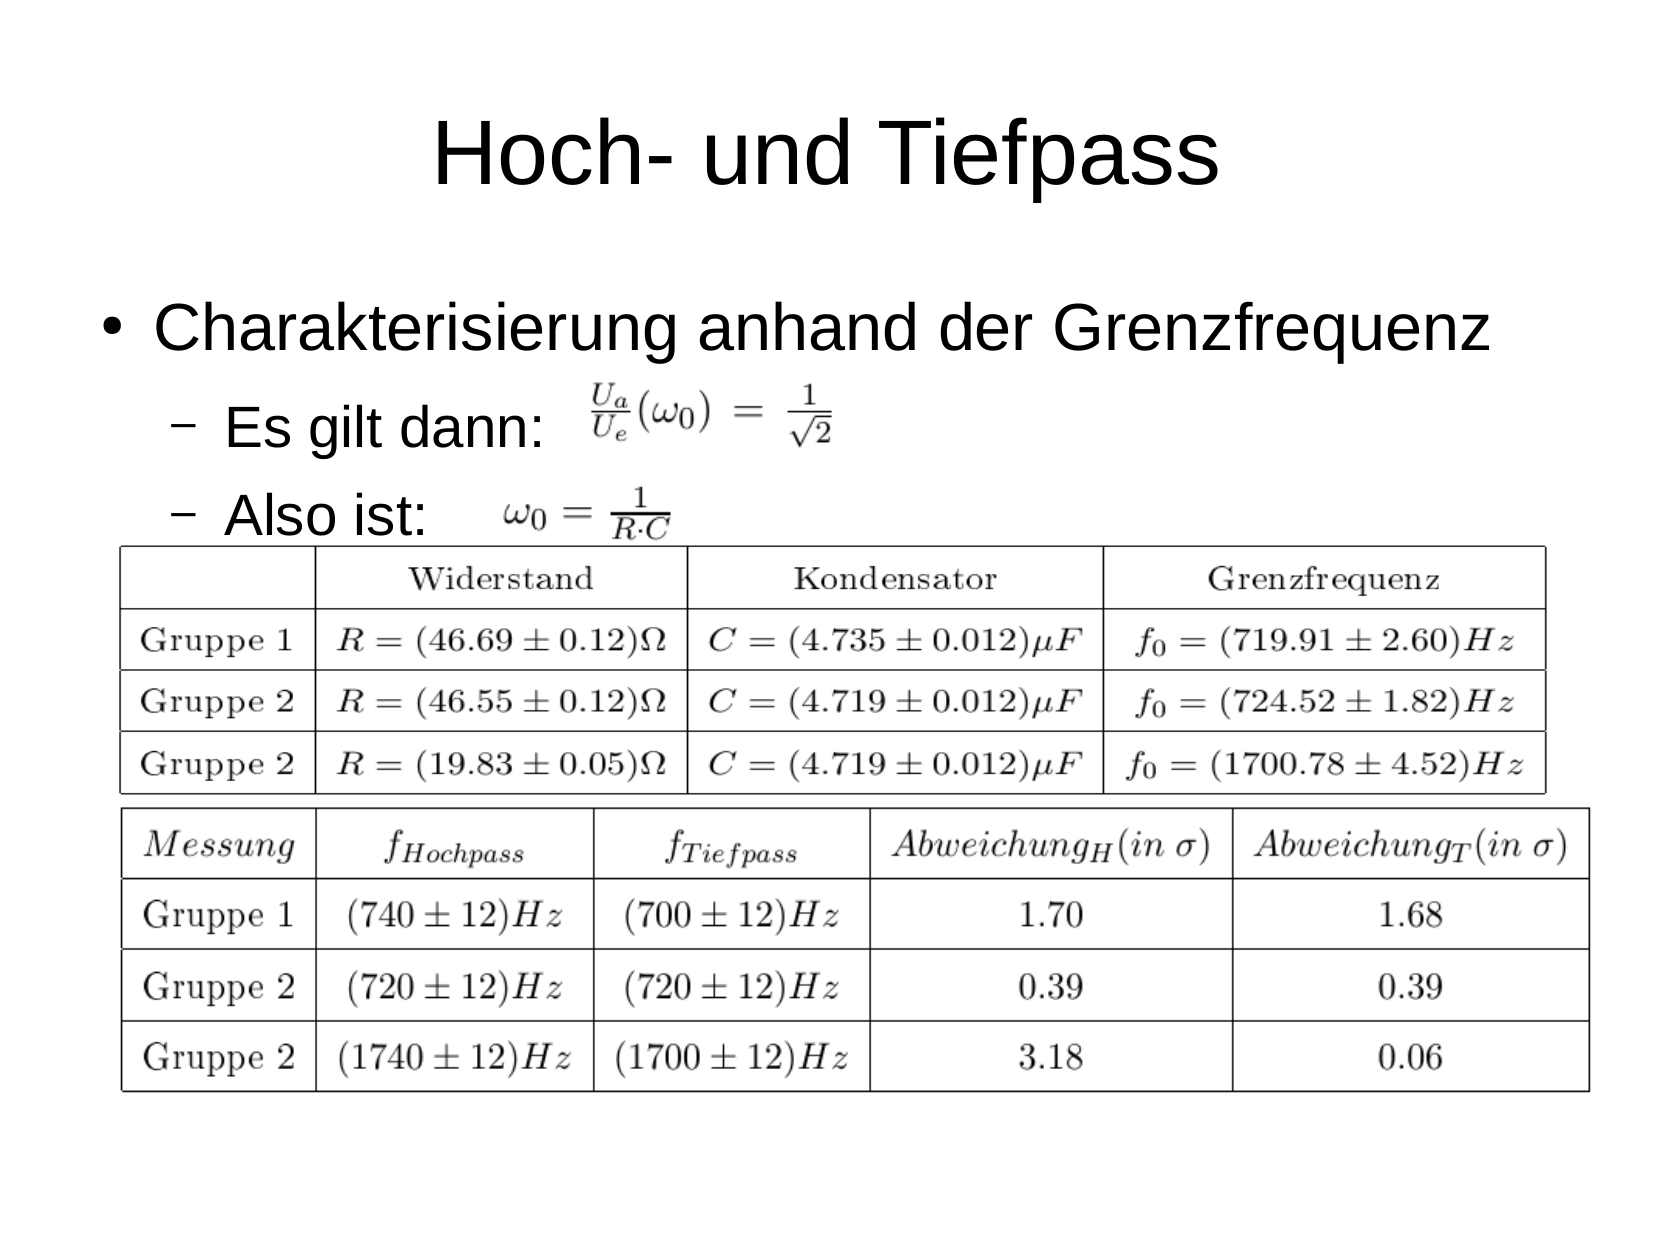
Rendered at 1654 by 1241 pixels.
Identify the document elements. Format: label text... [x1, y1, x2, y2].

picture [118, 803, 1595, 1094]
picture [118, 543, 1550, 796]
list Charakterisierung anhand der Grenzfrequenz Es gilt dann: Also ist: [82, 290, 1571, 1109]
title Hoch- und Tiefpass [82, 49, 1571, 257]
picture [590, 378, 835, 449]
